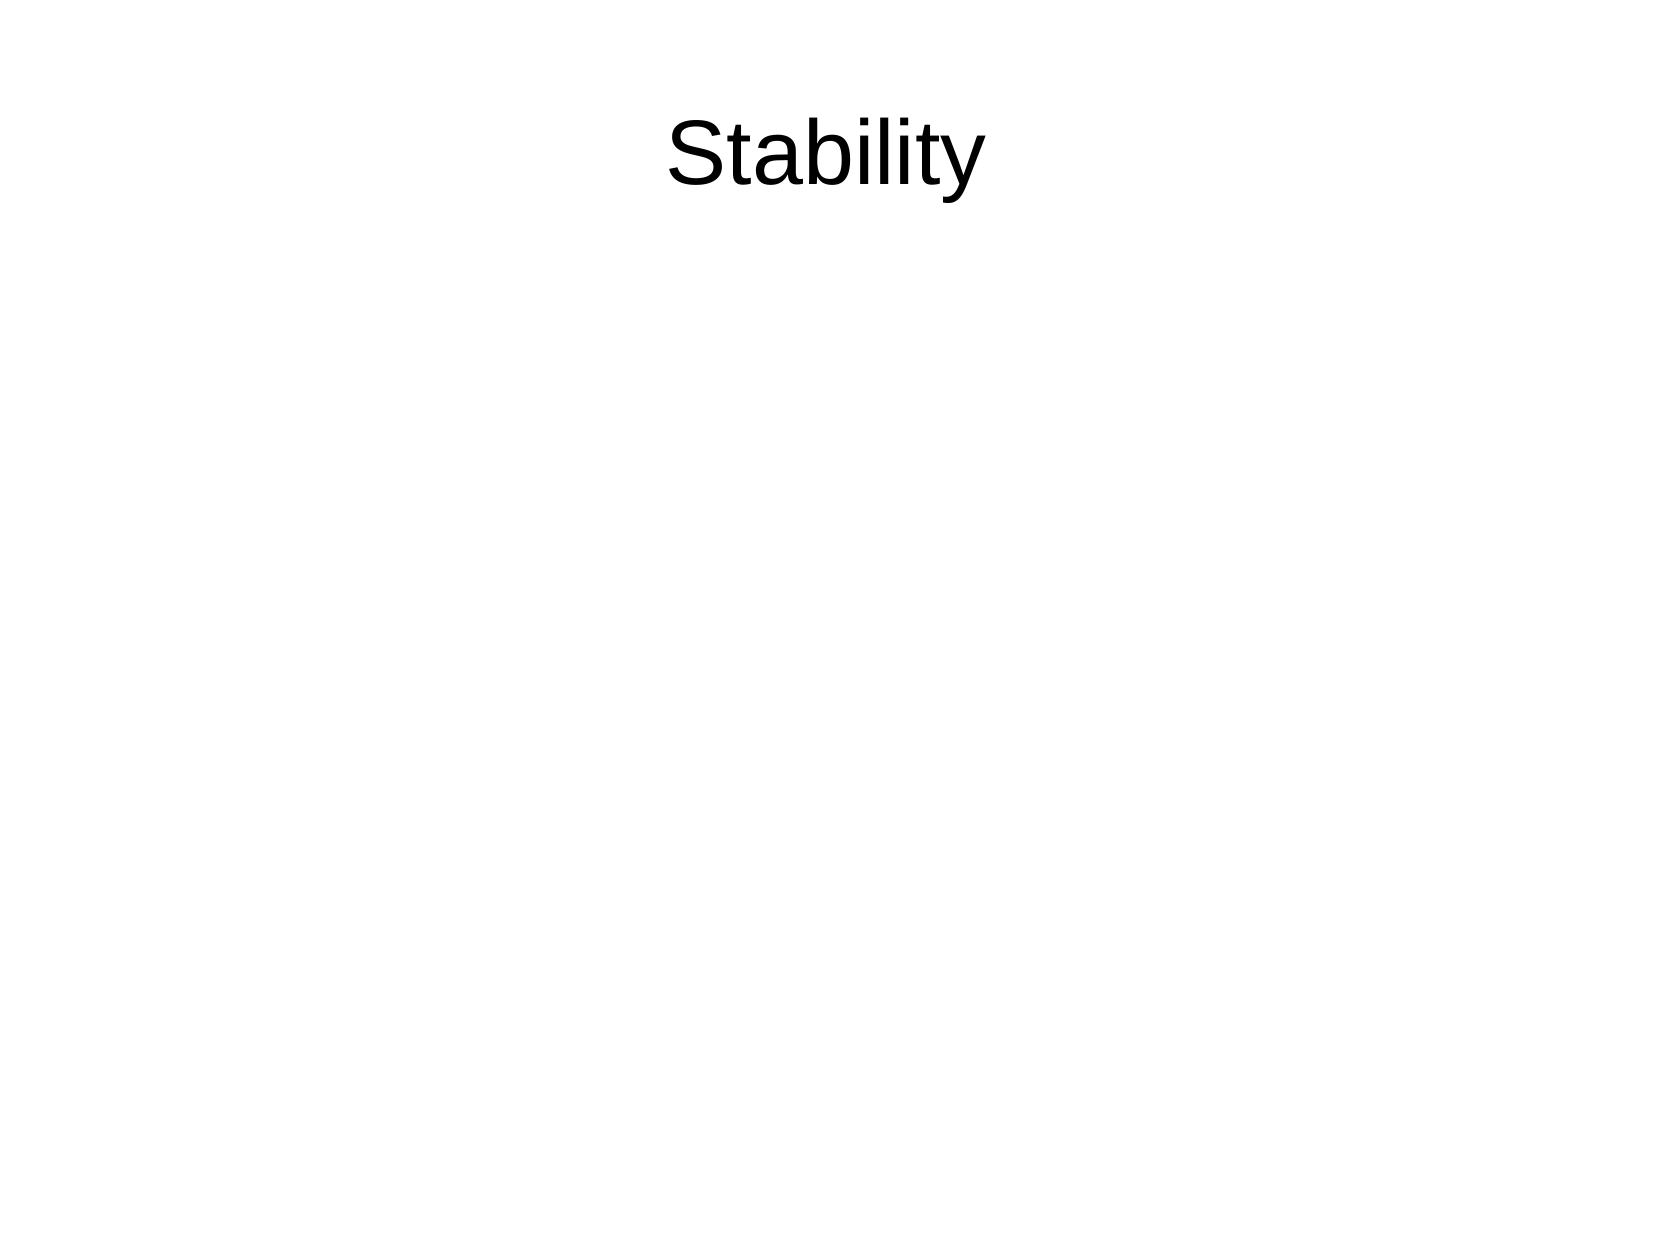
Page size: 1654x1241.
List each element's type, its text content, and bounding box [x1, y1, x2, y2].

title Stability [82, 49, 1571, 257]
